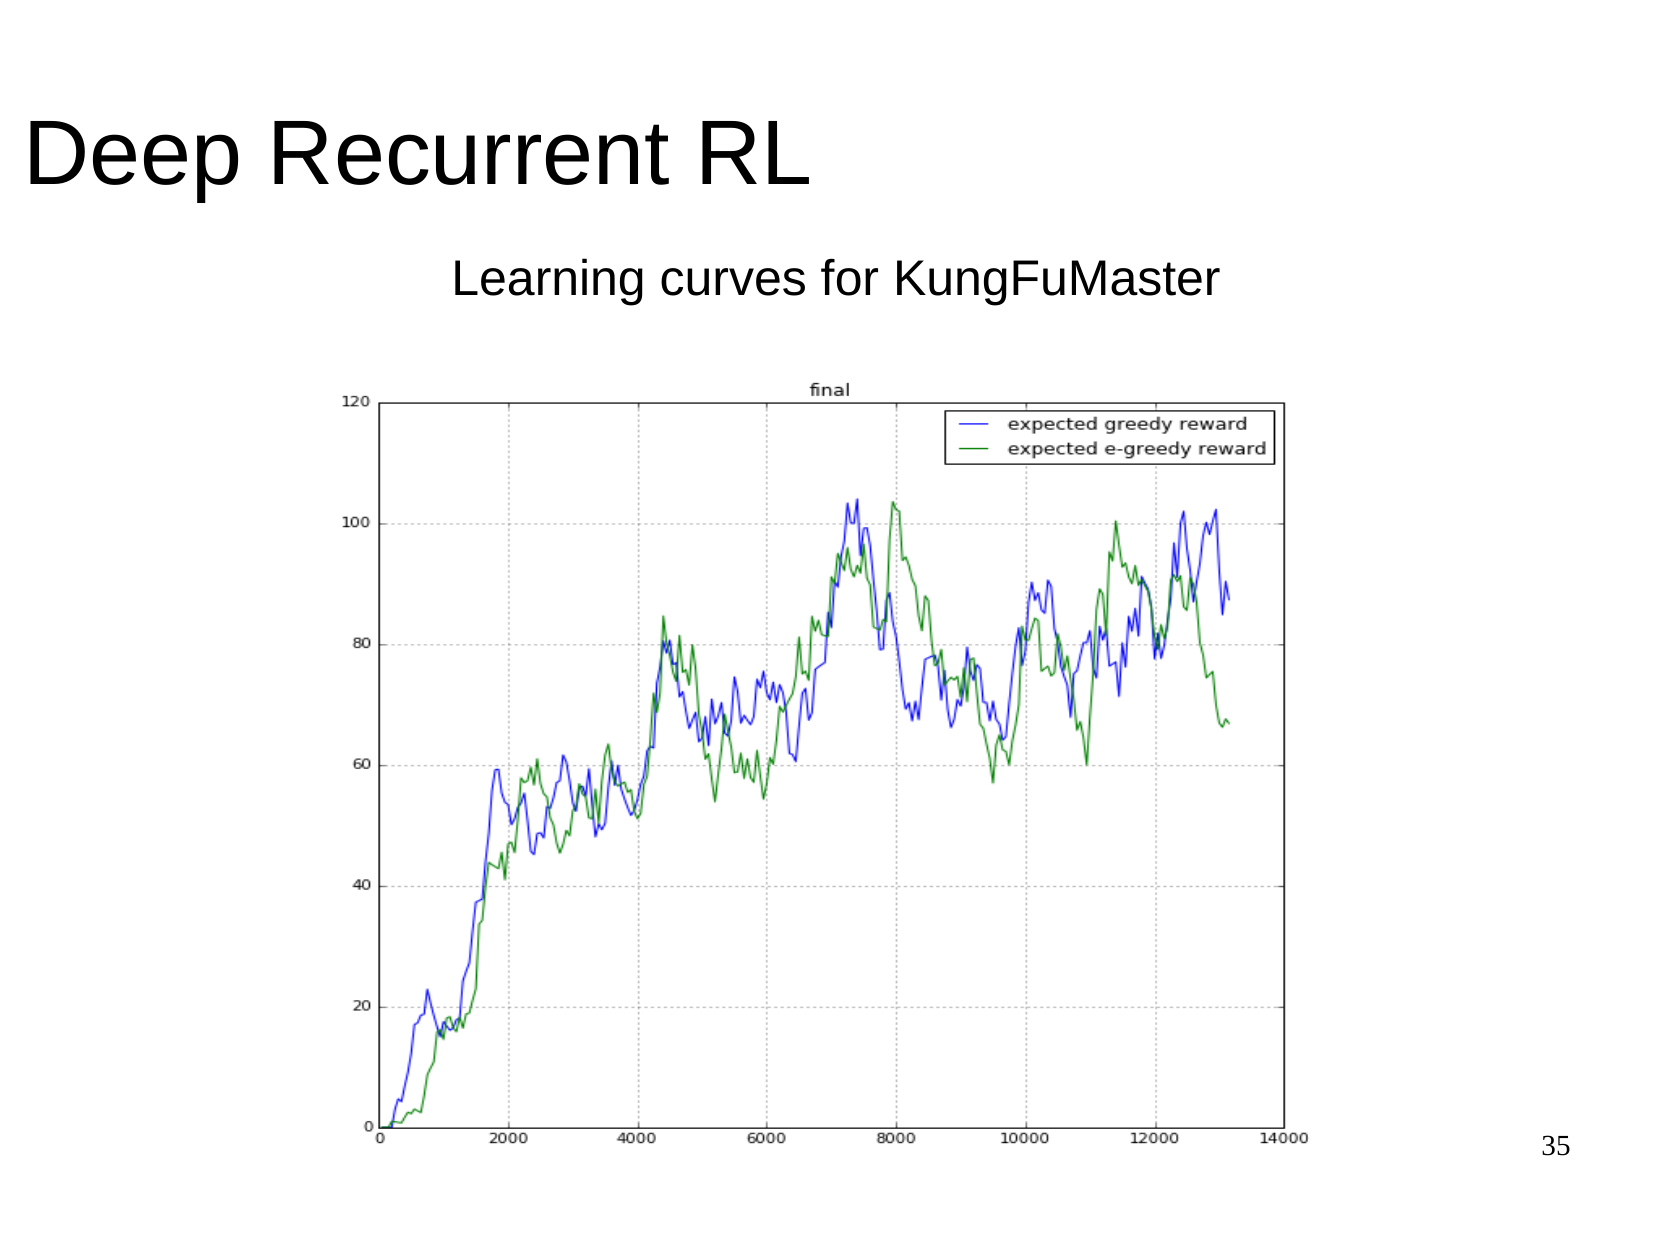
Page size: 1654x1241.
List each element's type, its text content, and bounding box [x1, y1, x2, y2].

text_box Learning curves for KungFuMaster [322, 227, 1351, 331]
title Deep Recurrent RL [23, 49, 1512, 257]
picture [330, 374, 1321, 1156]
